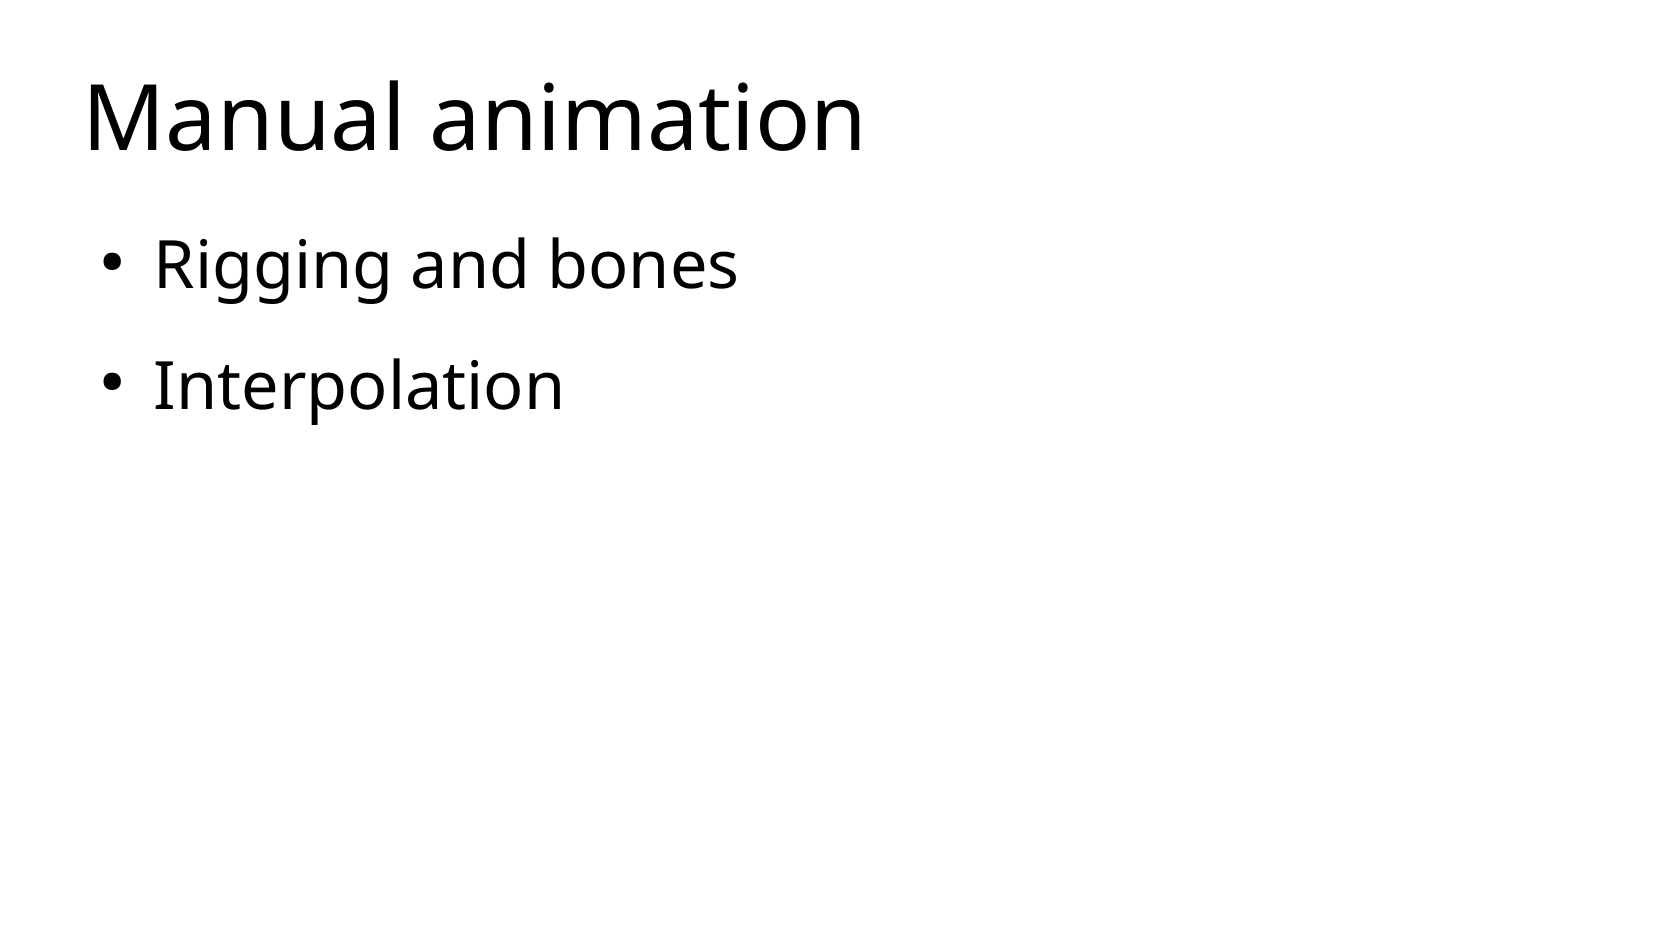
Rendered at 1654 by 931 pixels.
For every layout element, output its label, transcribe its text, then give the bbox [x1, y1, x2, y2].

title Manual animation [82, 37, 1571, 193]
list Rigging and bones Interpolation [82, 217, 1571, 758]
